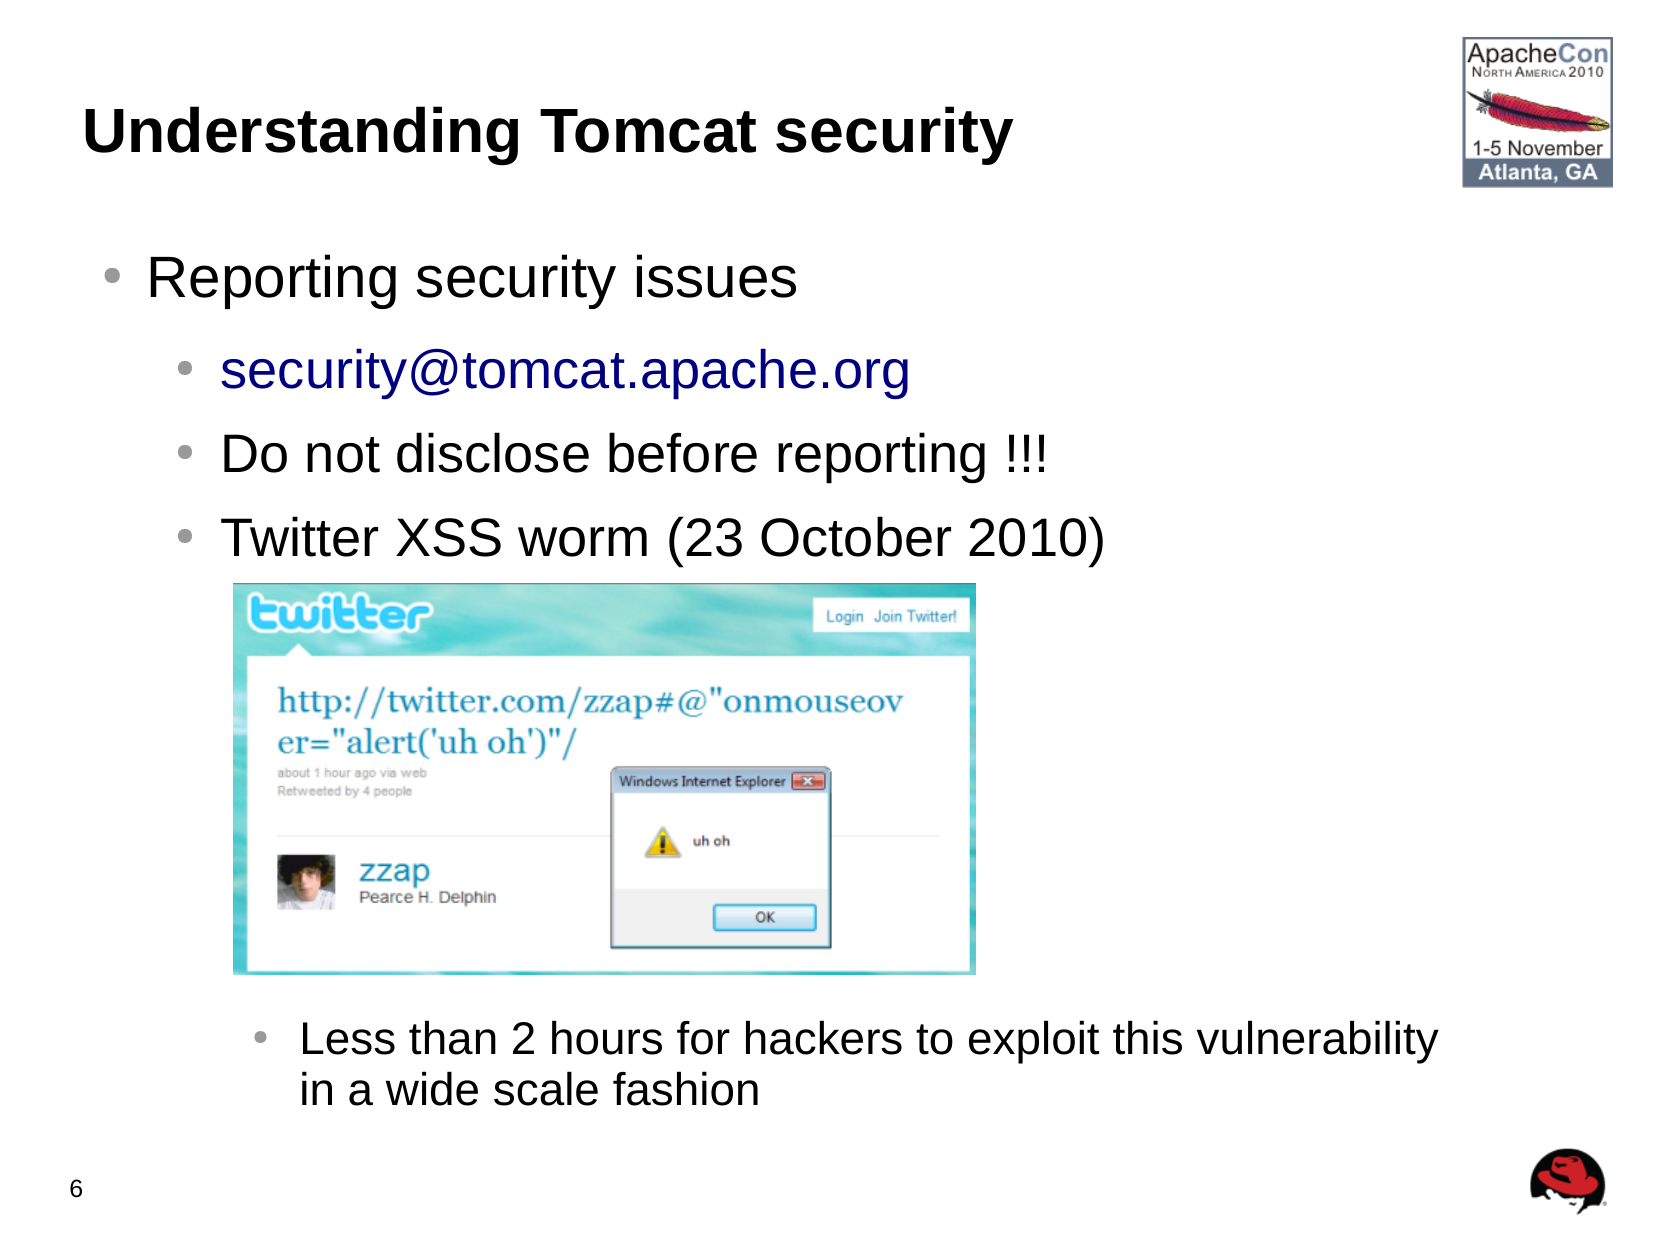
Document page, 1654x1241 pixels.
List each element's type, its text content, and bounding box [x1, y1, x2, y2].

picture [233, 583, 976, 976]
title Understanding Tomcat security [82, 45, 1571, 218]
picture [1462, 37, 1613, 188]
picture [1529, 1146, 1613, 1224]
list Reporting security issues security@tomcat.apache.org Do not disclose before reporting !!! Twitter XSS worm (23 October 2010) Less than 2 hours for hackers to exploit this vulnerability in a wide scale fashion [86, 244, 1576, 1115]
